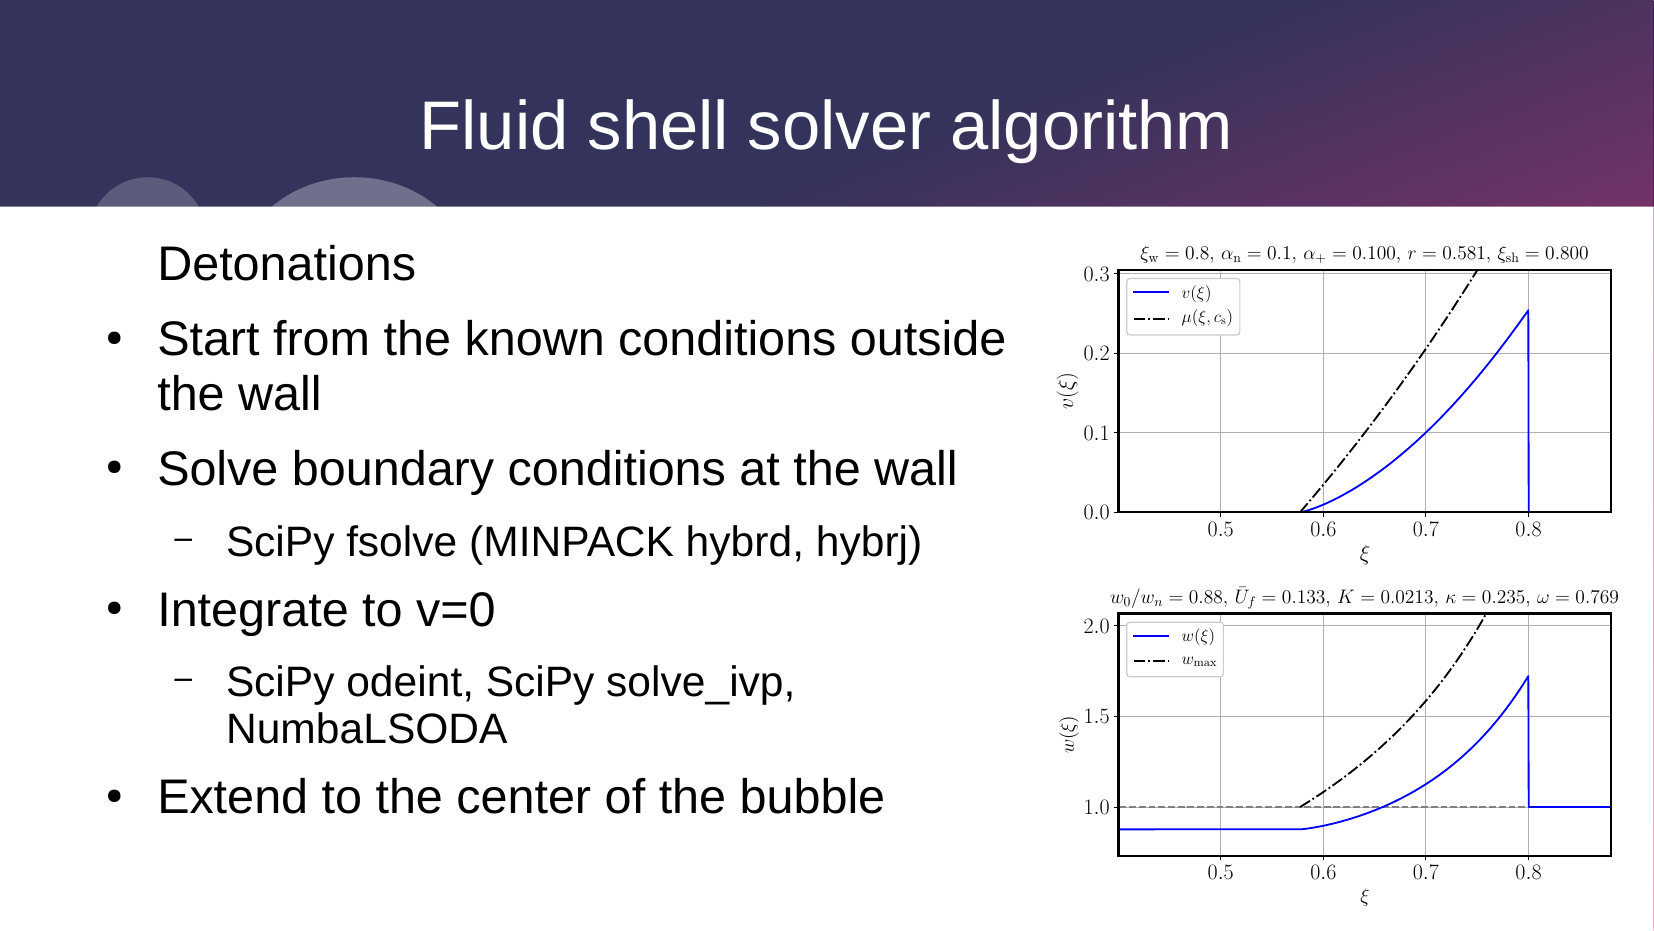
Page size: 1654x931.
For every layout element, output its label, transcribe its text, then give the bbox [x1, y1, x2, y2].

list Detonations Start from the known conditions outside the wall Solve boundary conditions at the wall SciPy fsolve (MINPACK hybrd, hybrj) Integrate to v=0 SciPy odeint, SciPy solve_ivp, NumbaLSODA Extend to the center of the bubble [88, 236, 1033, 827]
picture [1032, 225, 1651, 931]
title Fluid shell solver algorithm [88, 44, 1565, 207]
